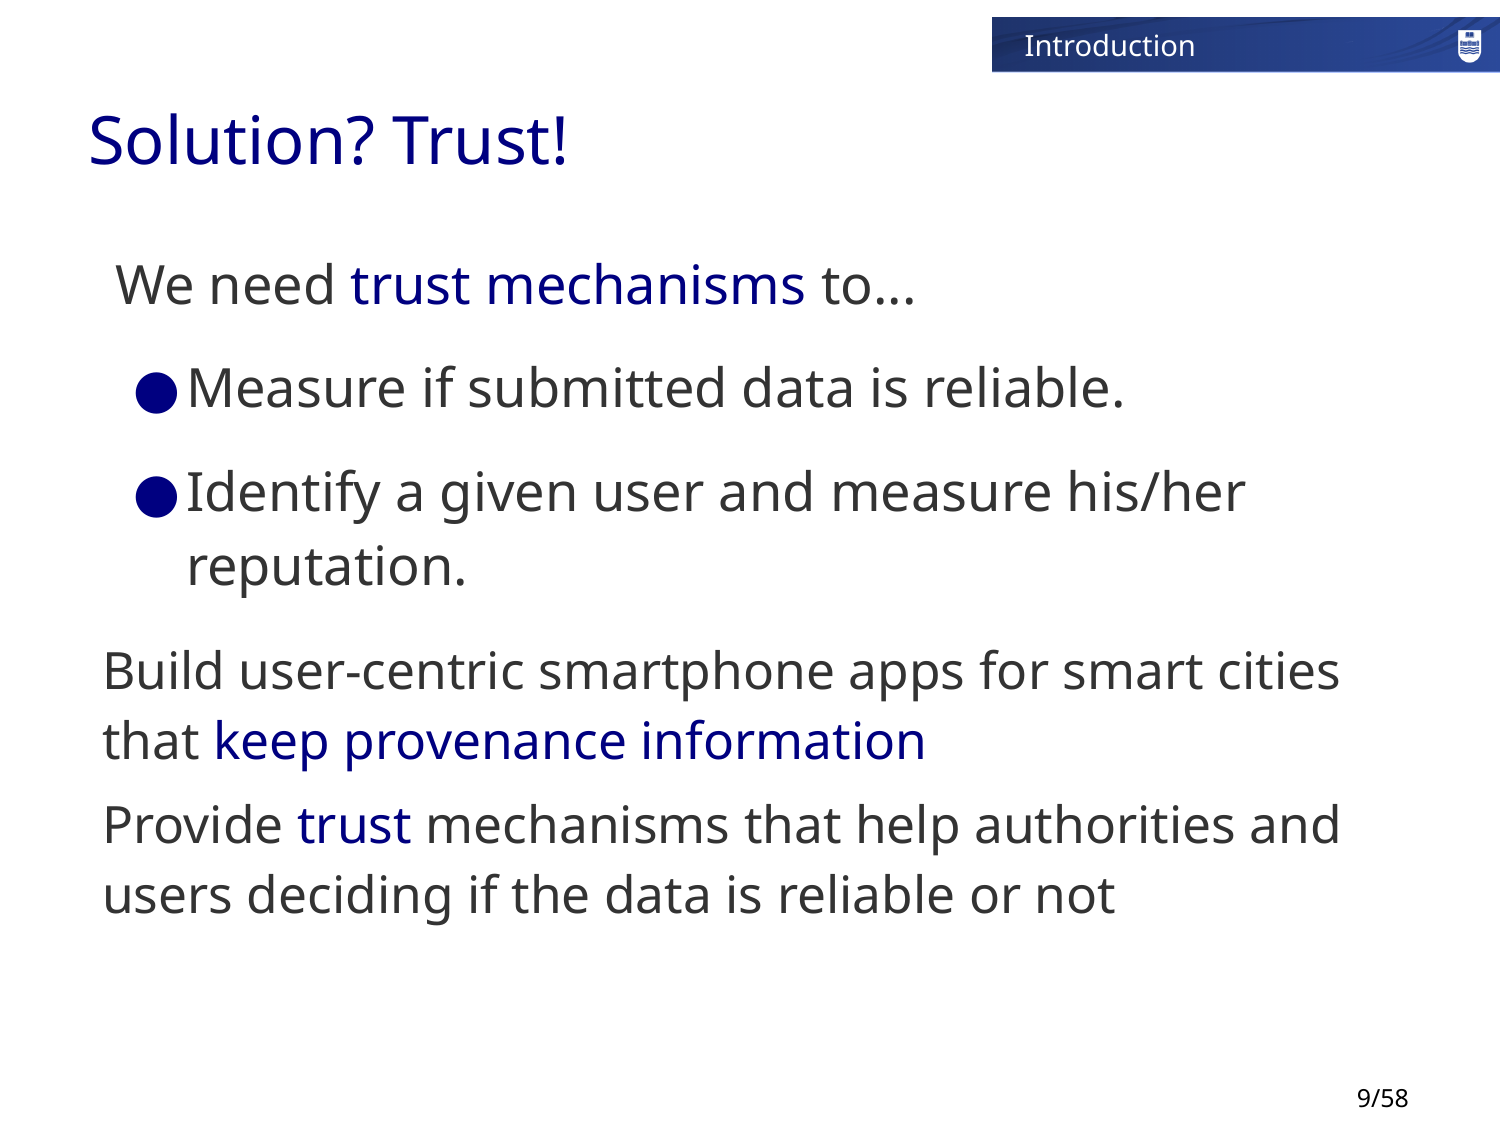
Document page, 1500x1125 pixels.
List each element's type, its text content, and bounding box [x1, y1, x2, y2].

picture [992, 17, 1500, 73]
text_box Build user-centric smartphone apps for smart cities that keep provenance information [102, 634, 1422, 776]
text_box Provide trust mechanisms that help authorities and users deciding if the data is reliable or not [102, 788, 1422, 929]
text_box Introduction [1009, 17, 1483, 67]
list We need trust mechanisms to... Measure if submitted data is reliable. Identify a given user and measure his/her reputation. [100, 238, 1495, 1016]
title Solution? Trust! [2, 99, 1365, 177]
